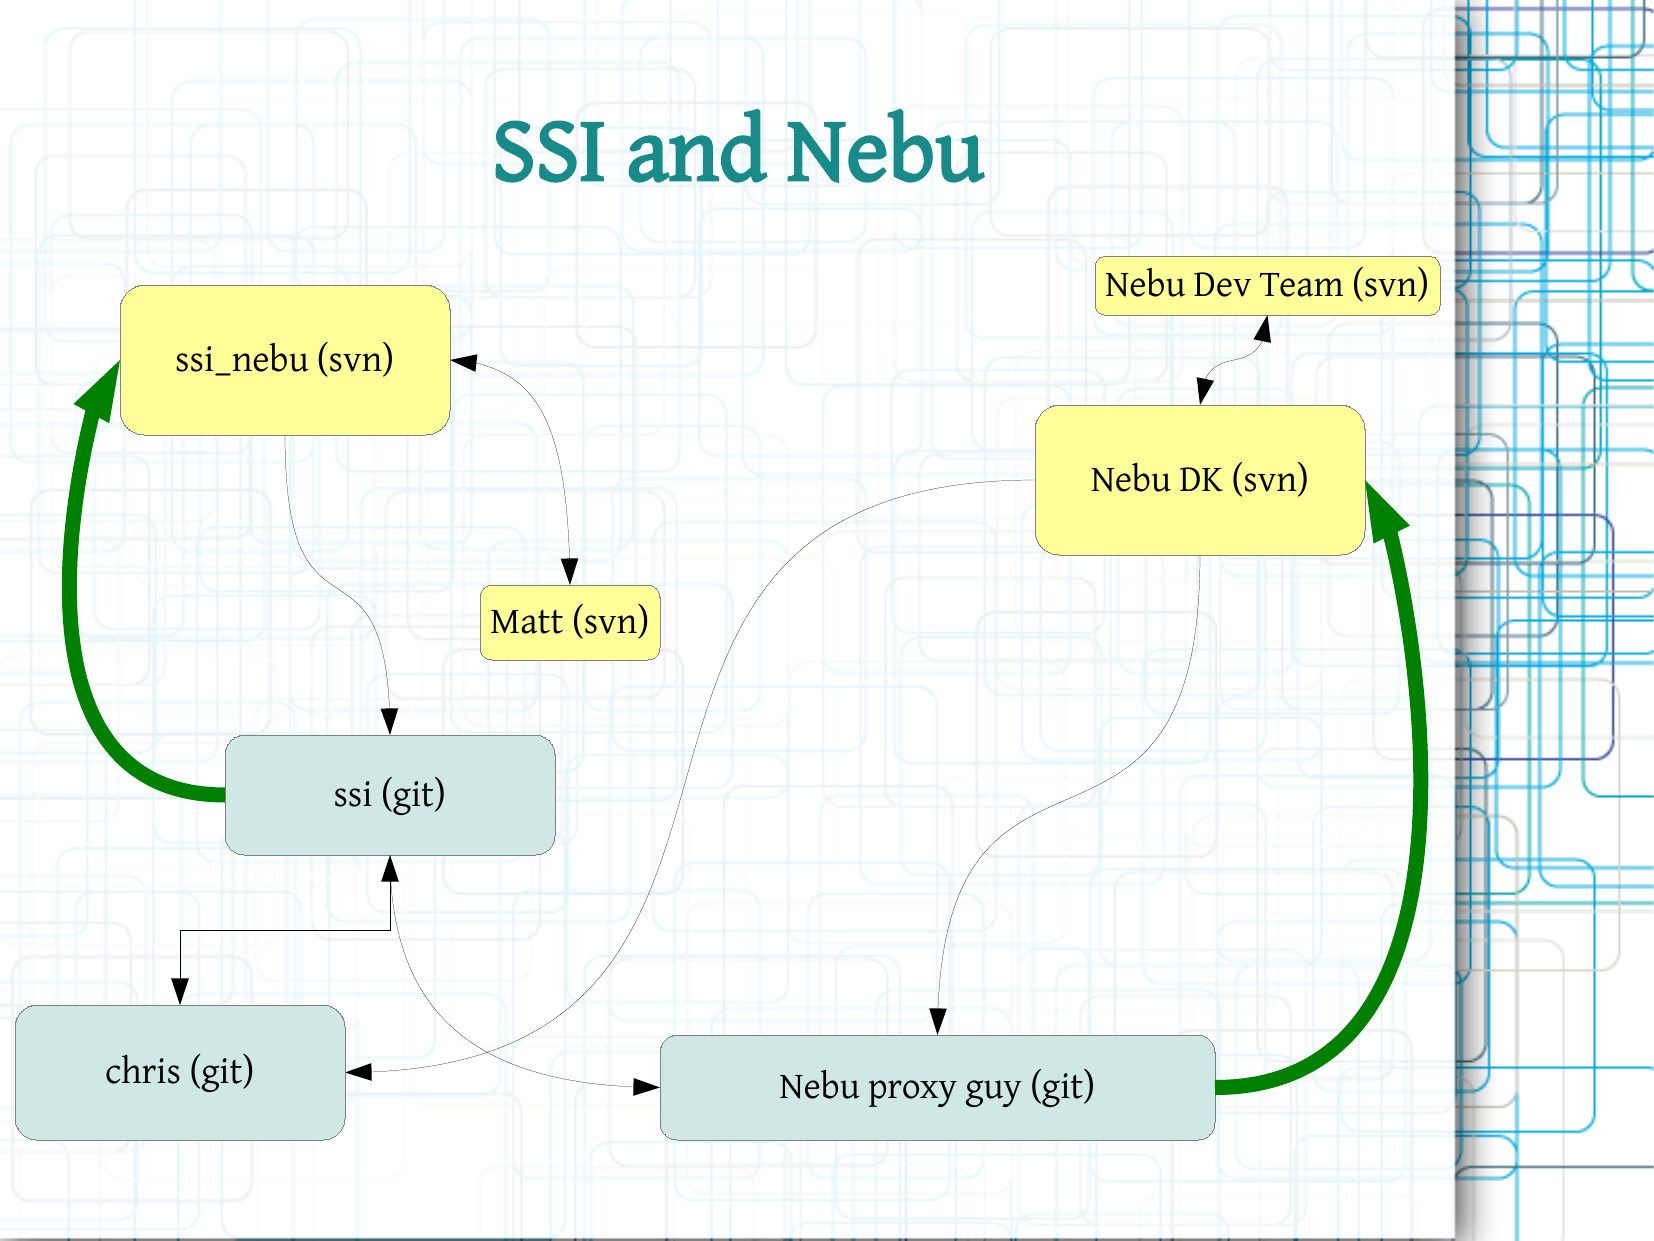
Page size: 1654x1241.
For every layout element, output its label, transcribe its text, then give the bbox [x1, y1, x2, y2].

text_box ssi (git) [225, 735, 556, 856]
text_box chris (git) [15, 1005, 346, 1141]
title SSI and Nebu [59, 49, 1418, 257]
text_box ssi_nebu (svn) [120, 285, 451, 436]
text_box Nebu Dev Team (svn) [1095, 256, 1441, 316]
text_box Nebu proxy guy (git) [660, 1035, 1216, 1141]
text_box Matt (svn) [480, 585, 661, 661]
picture [0, 0, 1654, 1241]
text_box Nebu DK (svn) [1035, 405, 1366, 556]
